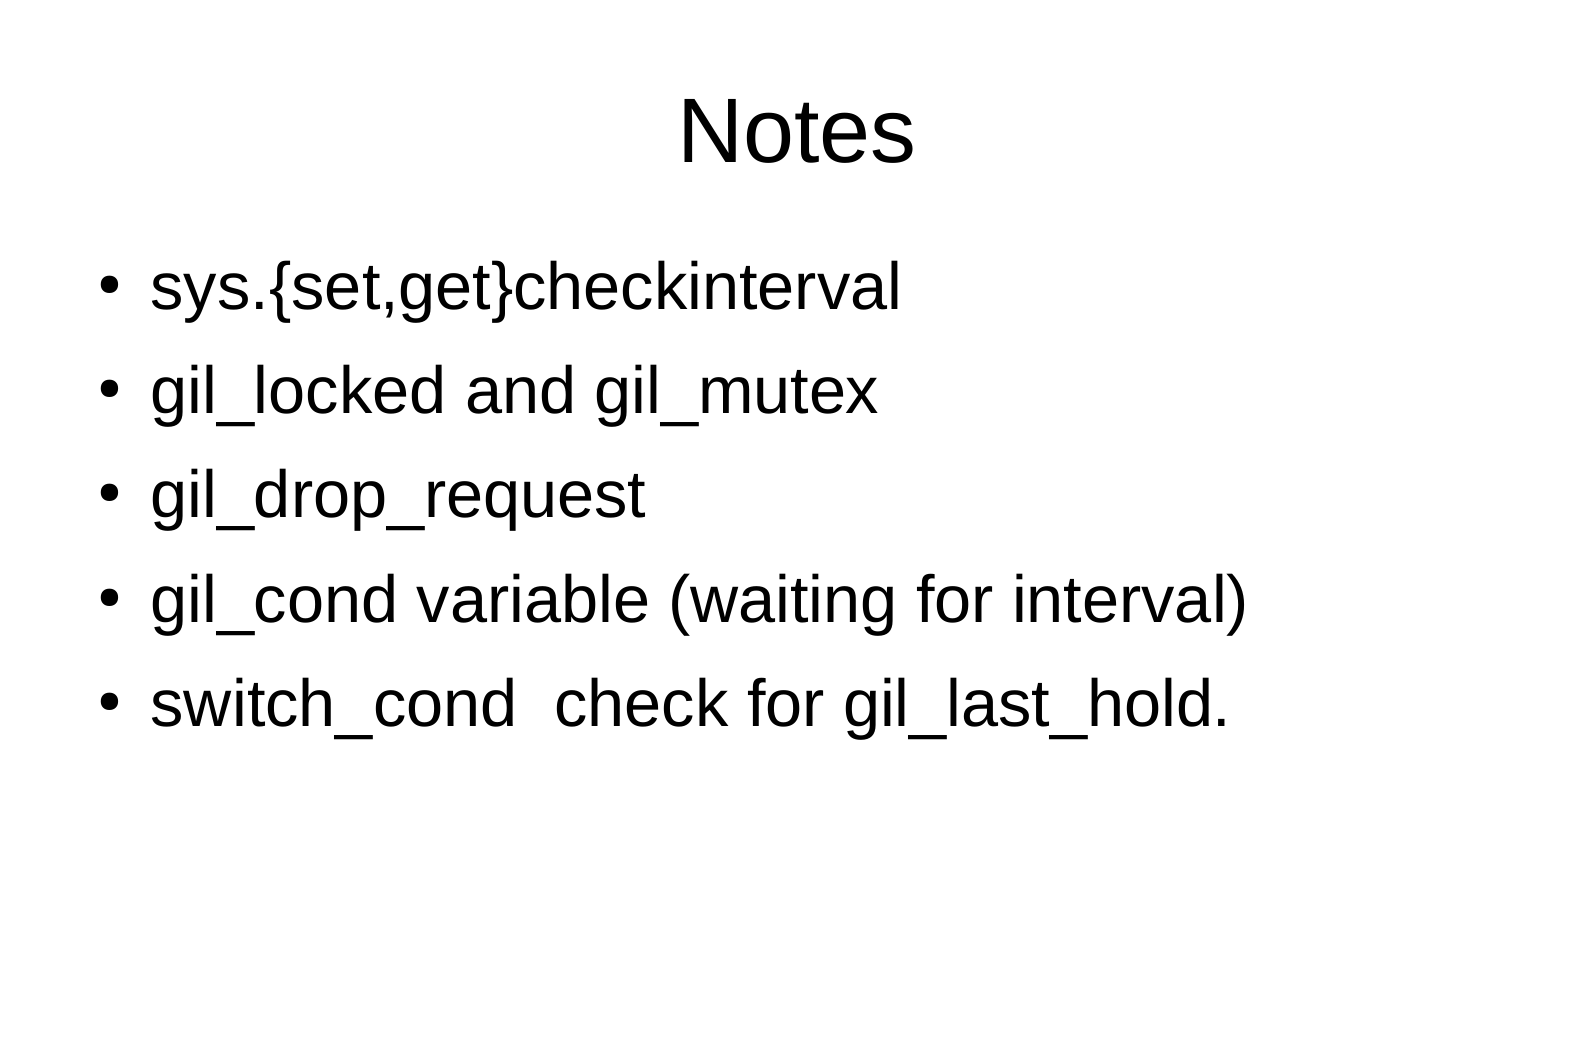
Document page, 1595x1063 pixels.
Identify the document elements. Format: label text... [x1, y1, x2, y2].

list sys.{set,get}checkinterval gil_locked and gil_mutex gil_drop_request gil_cond variable (waiting for interval) switch_cond check for gil_last_hold. [79, 248, 1515, 951]
title Notes [79, 49, 1515, 213]
